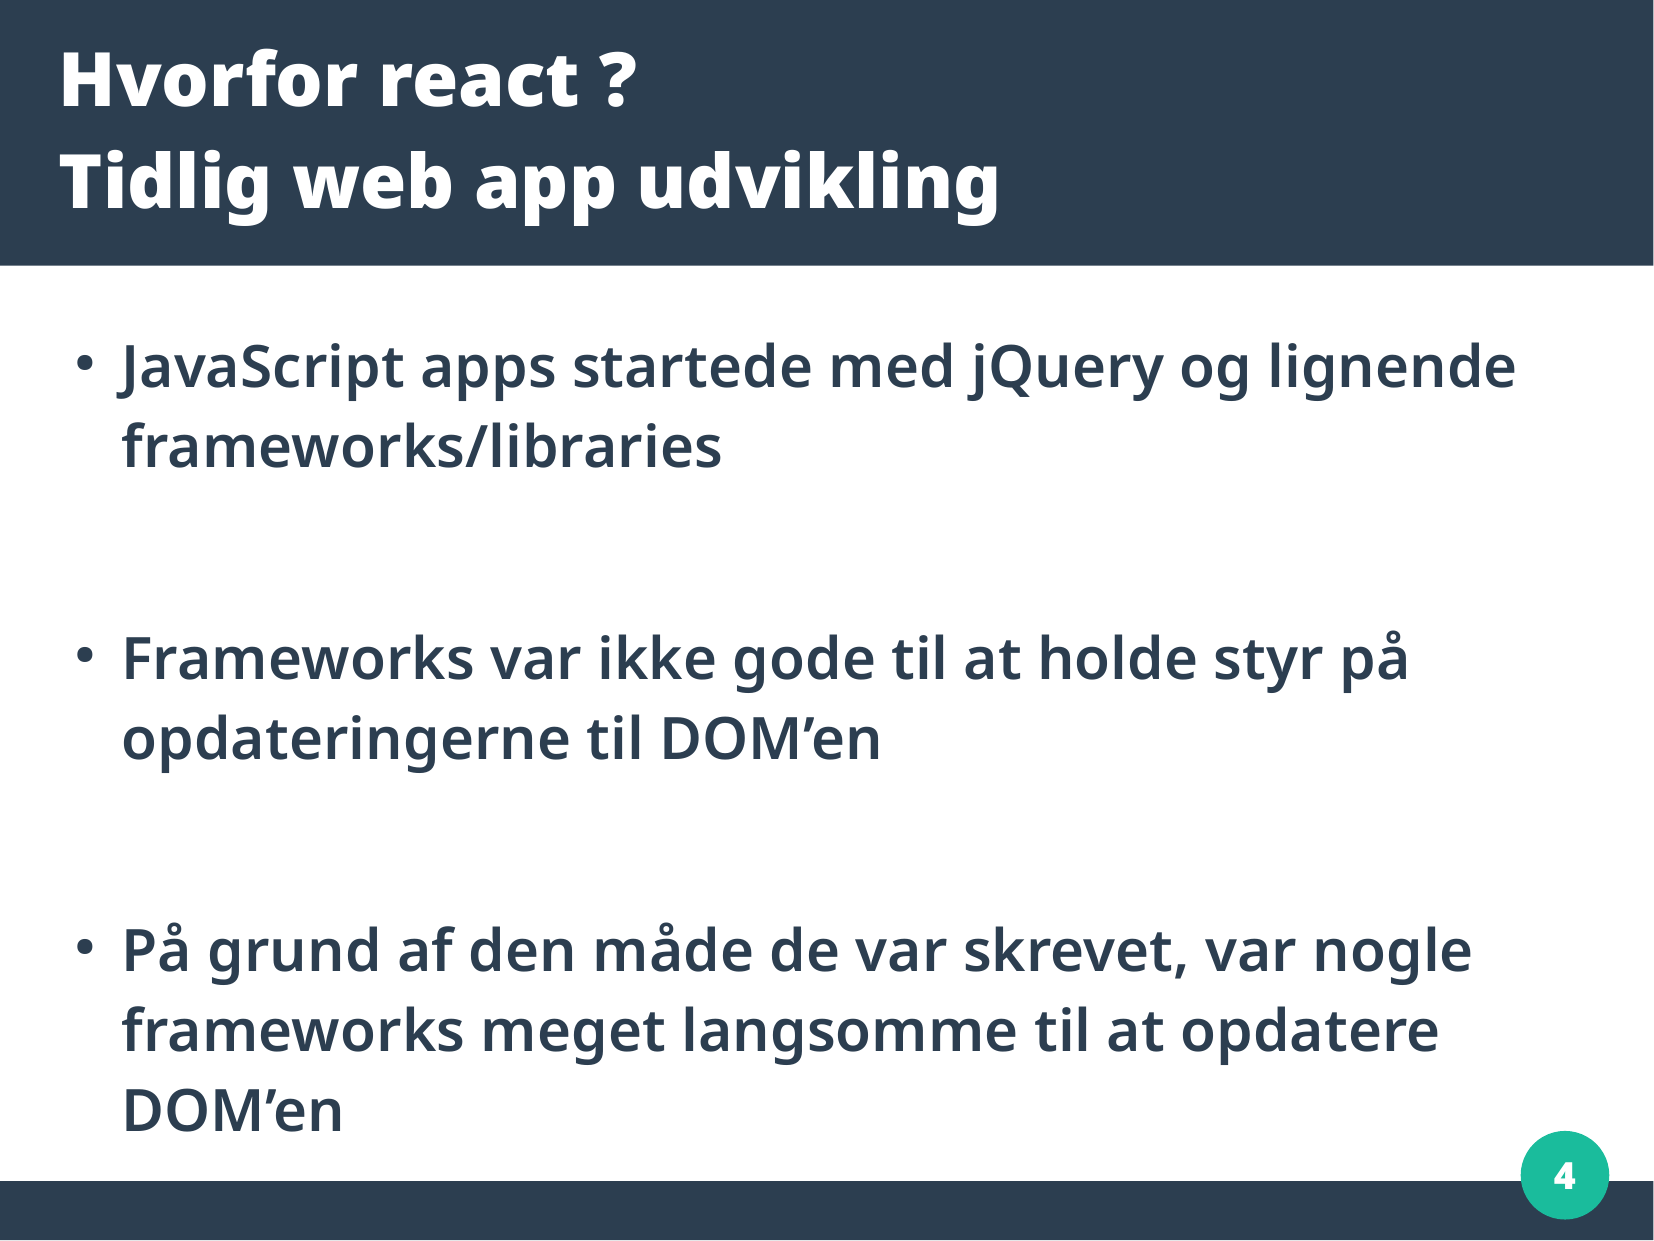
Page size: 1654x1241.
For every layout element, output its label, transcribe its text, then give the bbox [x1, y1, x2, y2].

title Hvorfor react ? Tidlig web app udvikling [59, 49, 1595, 207]
list JavaScript apps startede med jQuery og lignende frameworks/libraries Frameworks var ikke gode til at holde styr på opdateringerne til DOM’en På grund af den måde de var skrevet, var nogle frameworks meget langsomme til at opdatere DOM’en [59, 324, 1595, 1152]
